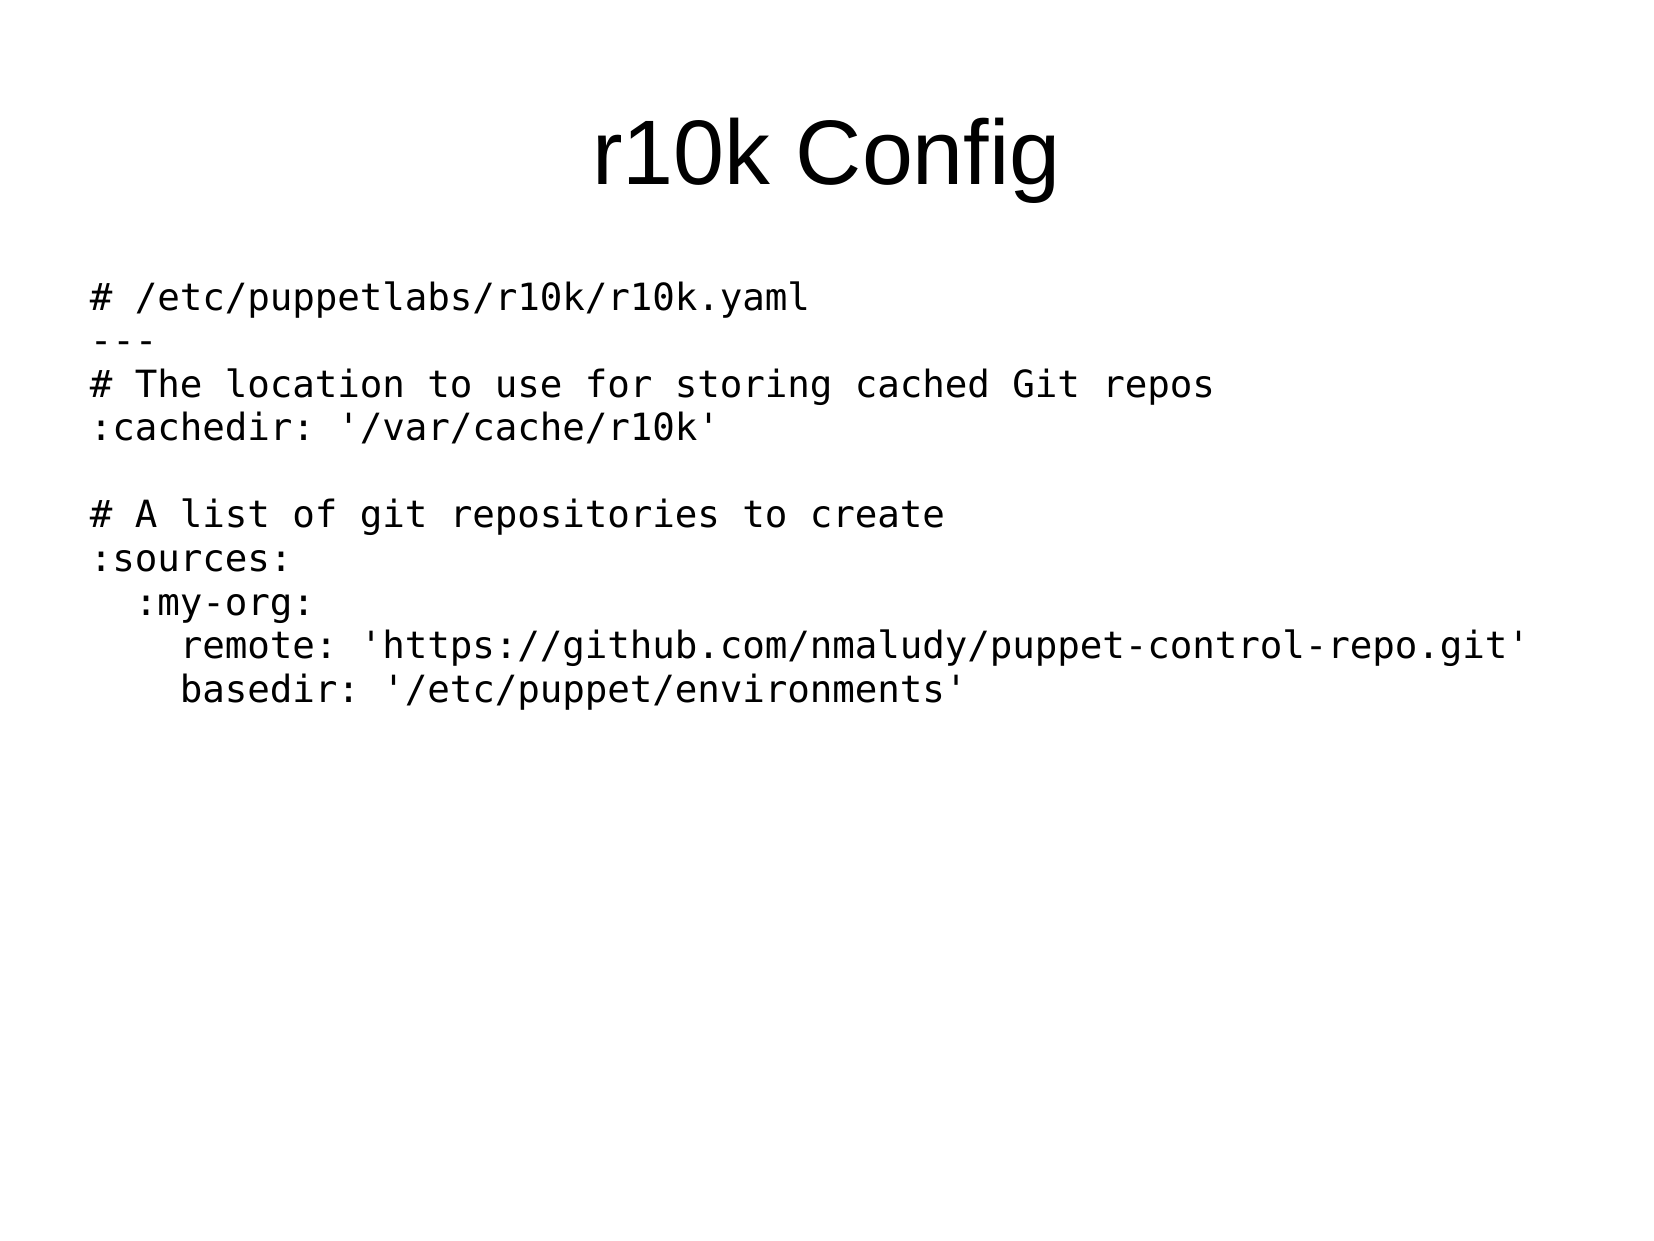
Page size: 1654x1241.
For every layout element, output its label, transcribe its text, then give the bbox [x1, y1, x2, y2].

text_box # /etc/puppetlabs/r10k/r10k.yaml --- # The location to use for storing cached Git repos :cachedir: '/var/cache/r10k' # A list of git repositories to create :sources: :my-org: remote: 'https://github.com/nmaludy/puppet-control-repo.git' basedir: '/etc/puppet/environments' [75, 268, 1576, 719]
title r10k Config [82, 49, 1571, 257]
